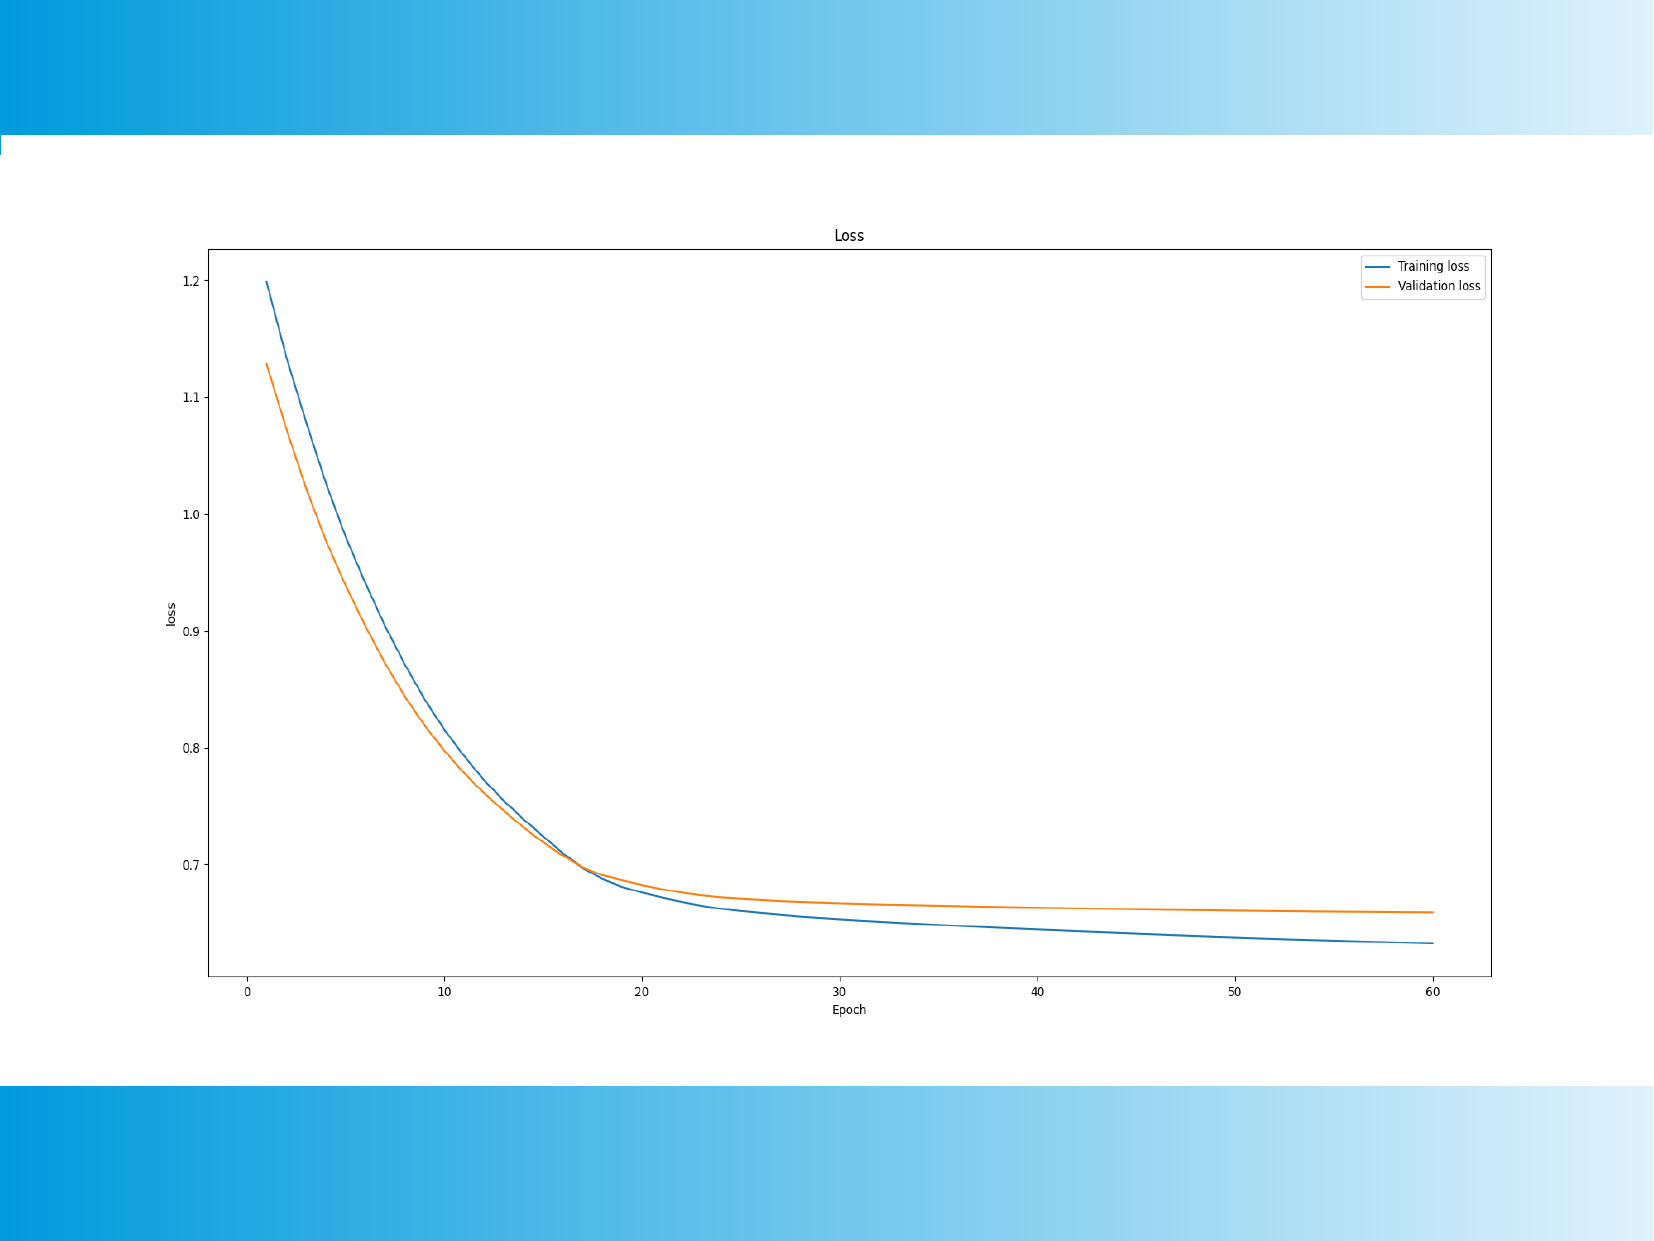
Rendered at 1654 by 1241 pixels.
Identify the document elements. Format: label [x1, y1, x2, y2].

picture [1, 0, 1654, 1081]
